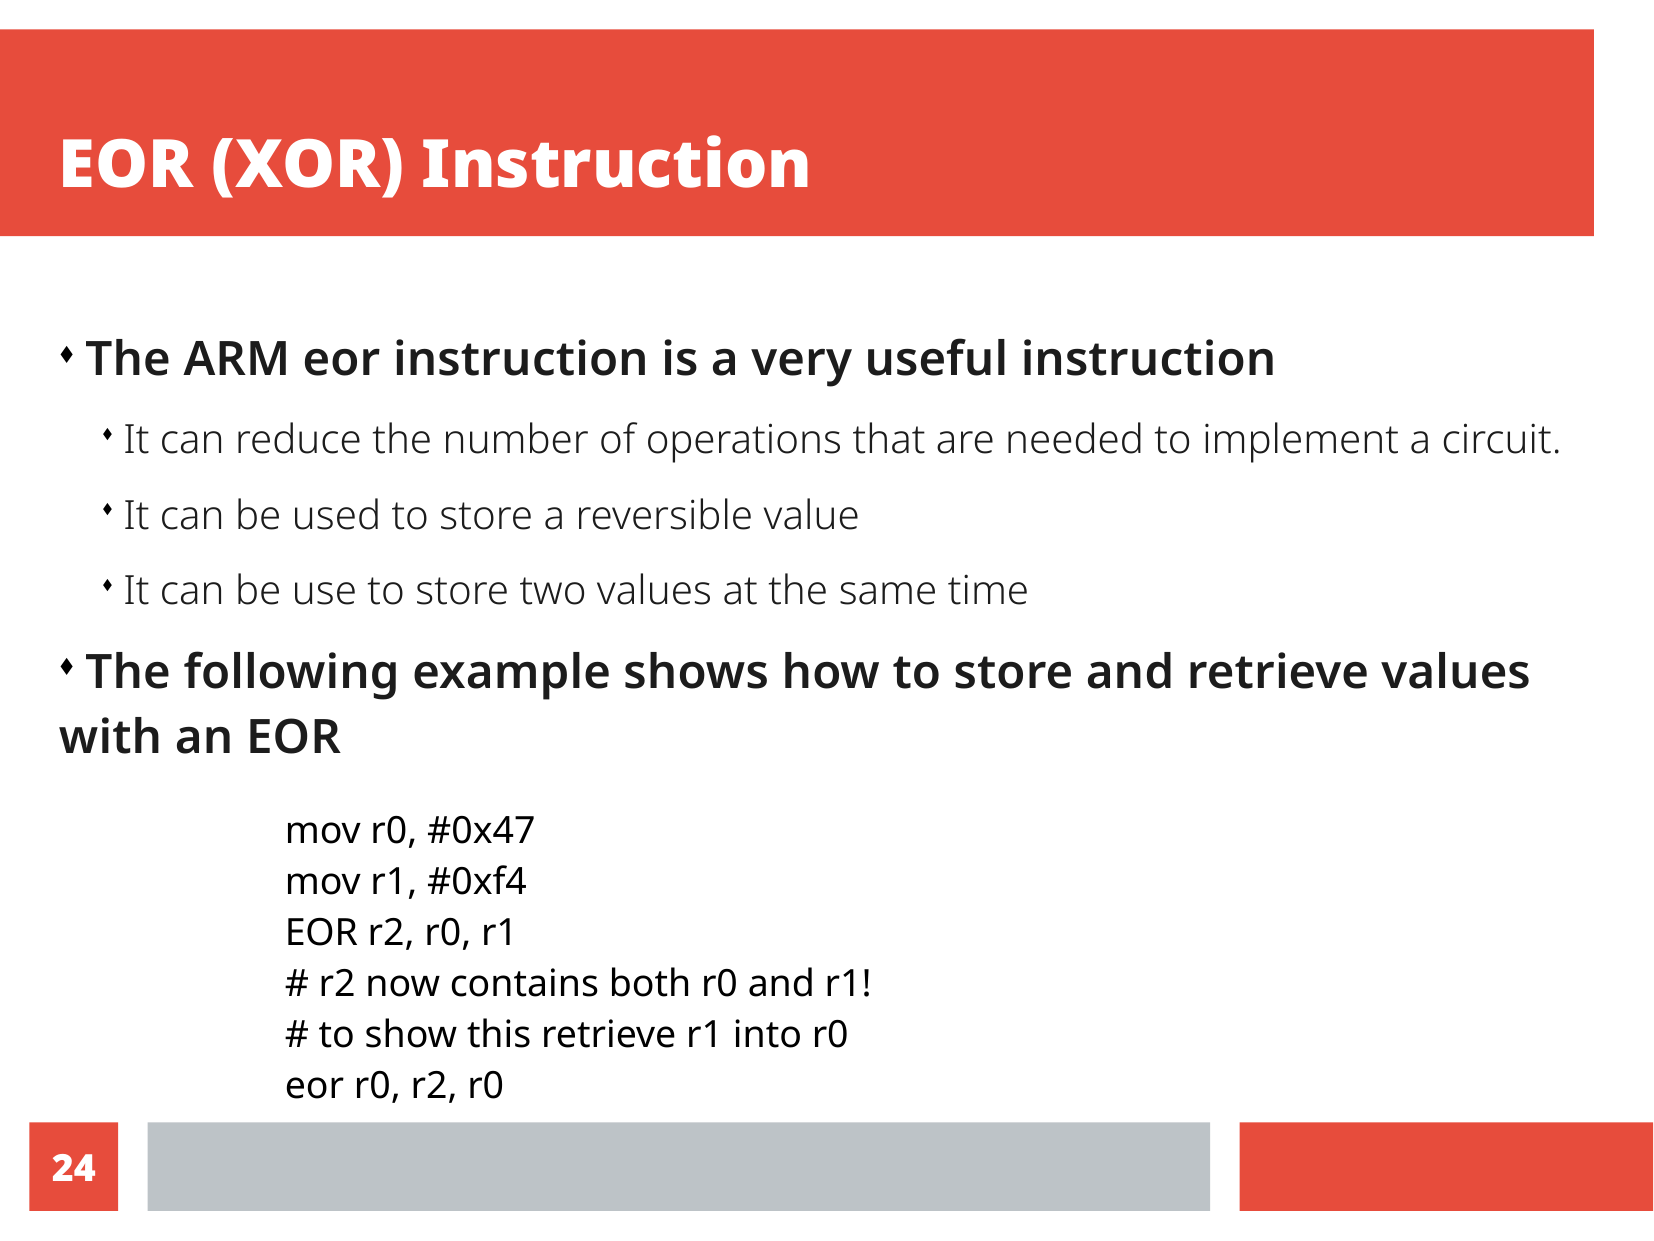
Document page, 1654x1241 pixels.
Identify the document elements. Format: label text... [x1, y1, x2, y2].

title EOR (XOR) Instruction [58, 59, 1594, 207]
list The ARM eor instruction is a very useful instruction It can reduce the number of operations that are needed to implement a circuit. It can be used to store a reversible value It can be use to store two values at the same time The following example shows how to store and retrieve values with an EOR [58, 324, 1565, 826]
text_box mov r0, #0x47 mov r1, #0xf4 EOR r2, r0, r1 # r2 now contains both r0 and r1! # to show this retrieve r1 into r0 eor r0, r2, r0 [270, 796, 931, 1096]
